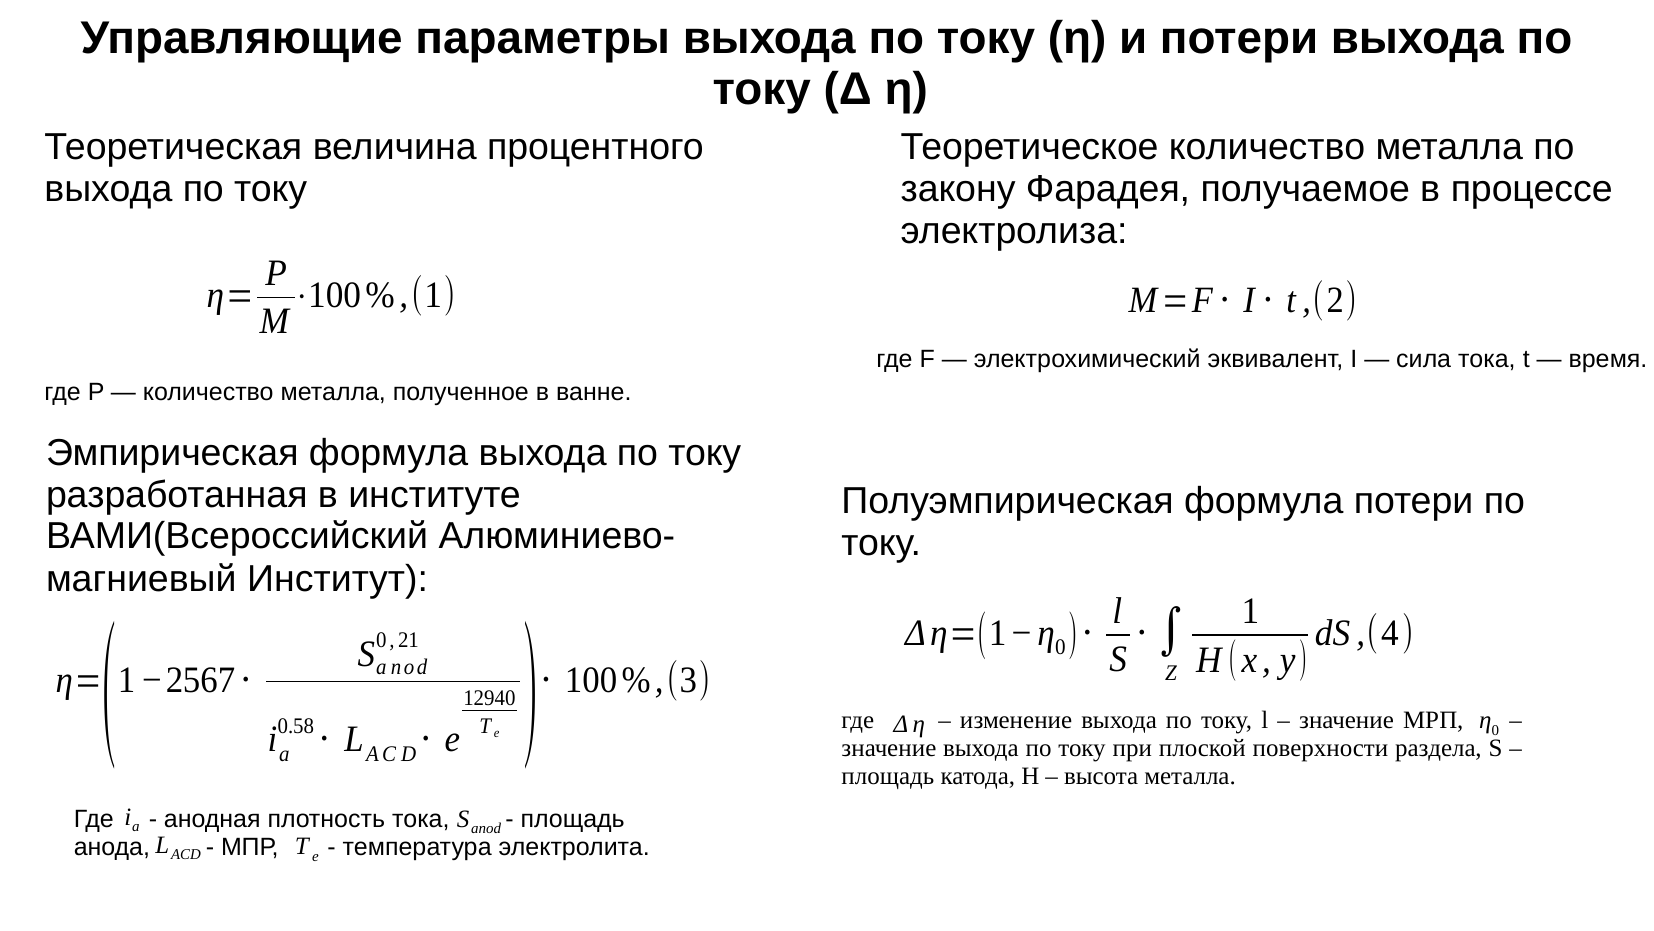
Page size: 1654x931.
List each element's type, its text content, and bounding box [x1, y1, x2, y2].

chart [118, 803, 146, 835]
chart [1127, 278, 1357, 324]
chart [1472, 706, 1506, 739]
text_box где F — электрохимический эквивалент, I — сила тока, t — время. [861, 337, 1654, 381]
chart [55, 620, 711, 773]
title Управляющие параметры выхода по току (η) и потери выхода по току (Δ η) [29, 4, 1625, 121]
chart [147, 831, 208, 863]
text_box где P — количество металла, полученное в ванне. [29, 370, 739, 414]
chart [288, 832, 325, 865]
text_box где – изменение выхода по току, l – значение МРП, – значение выхода по току при плоской поверхности раздела, S – площадь катода, H – высота металла. [826, 699, 1565, 798]
text_box Теоретическая величина процентного выхода по току [29, 118, 739, 217]
chart [902, 590, 1414, 686]
chart [885, 710, 931, 739]
text_box Теоретическое количество металла по закону Фарадея, получаемое в процессе электролиза: [885, 118, 1654, 259]
text_box Полуэмпирическая формула потери по току. [826, 472, 1565, 572]
text_box Эмпирическая формула выхода по току разработанная в институте ВАМИ(Всероссийский Алюминиево-магниевый Институт): [31, 423, 827, 607]
text_box Где - анодная плотность тока, - площадь анода, - МПР, - температура электролита. [59, 797, 709, 869]
chart [450, 805, 509, 837]
chart [206, 253, 456, 342]
